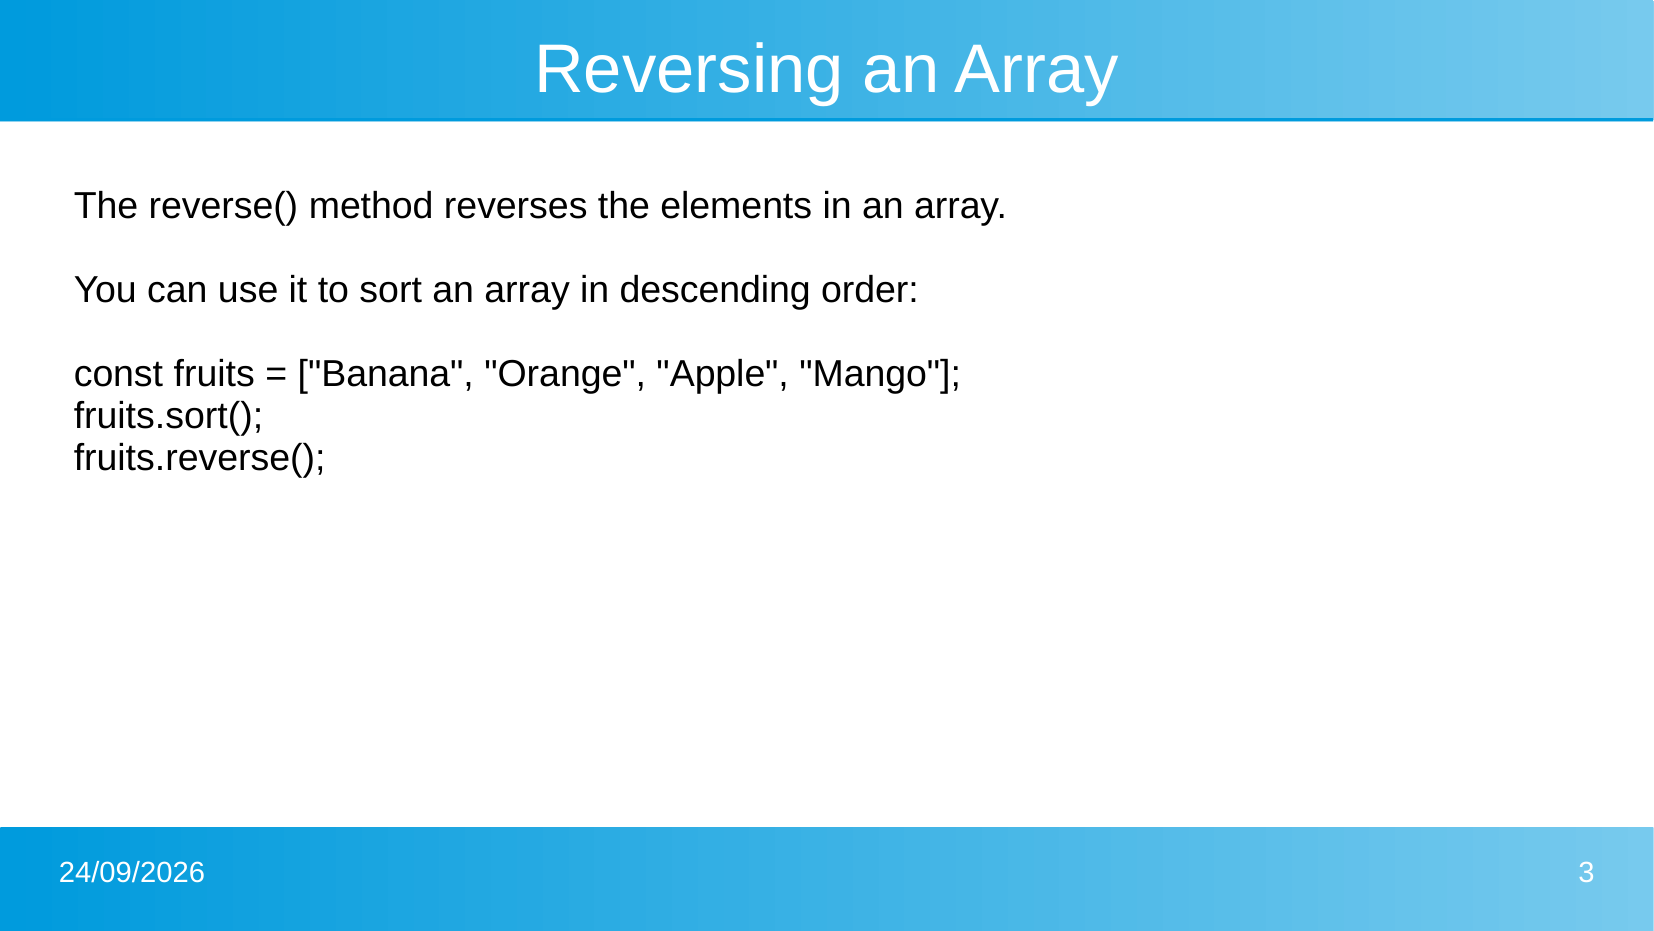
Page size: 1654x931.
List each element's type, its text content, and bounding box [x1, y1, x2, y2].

title Reversing an Array [59, 29, 1595, 108]
text_box The reverse() method reverses the elements in an array. You can use it to sort an array in descending order: const fruits = ["Banana", "Orange", "Apple", "Mango"]; fruits.sort(); fruits.reverse(); [59, 177, 1595, 486]
